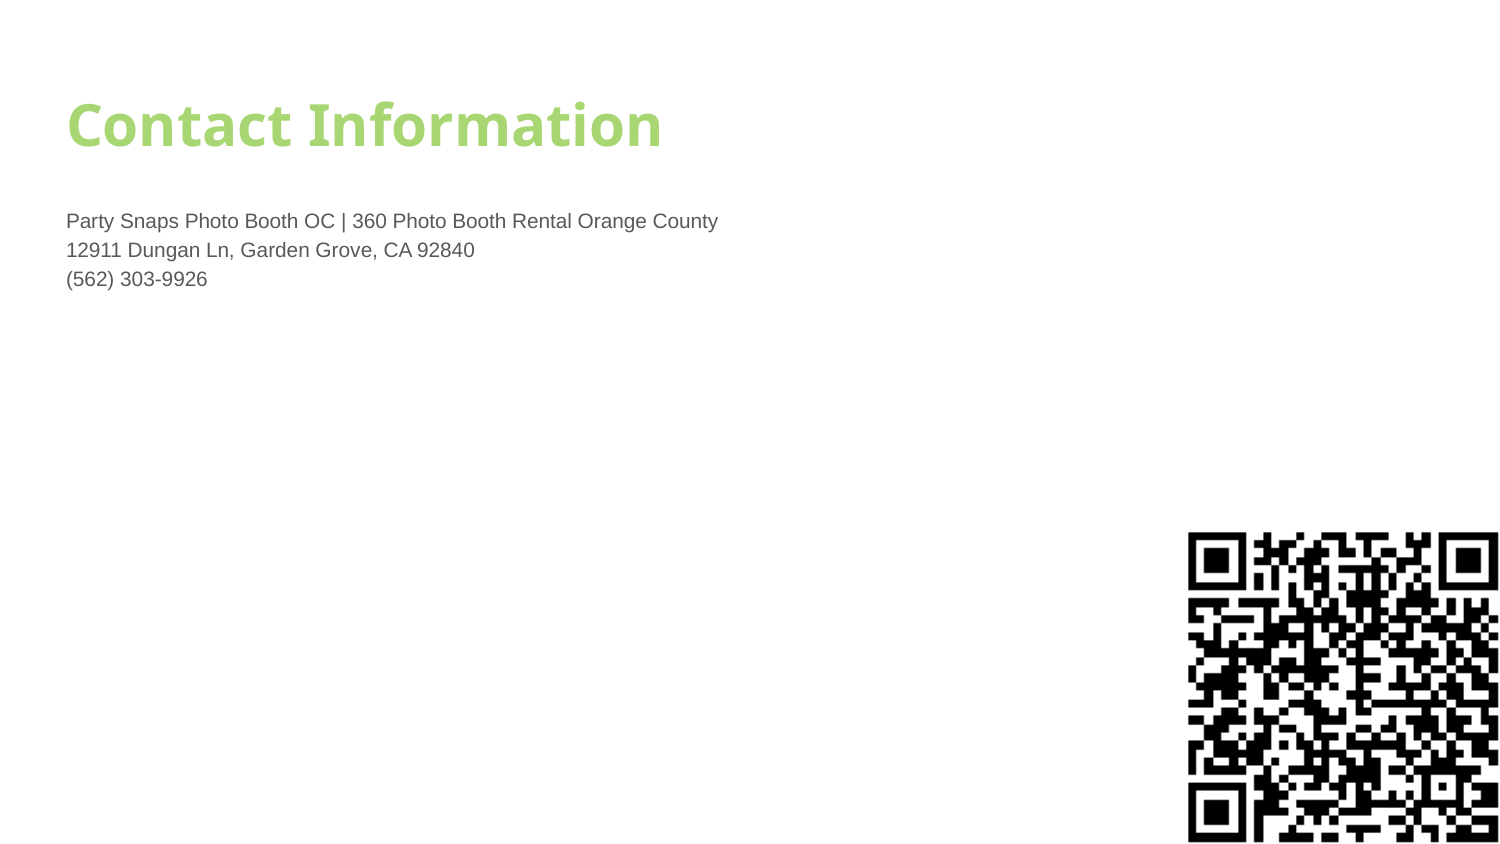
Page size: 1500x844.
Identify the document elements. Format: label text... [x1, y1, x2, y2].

picture [1187, 531, 1500, 844]
title Contact Information [51, 72, 1449, 167]
list Party Snaps Photo Booth OC | 360 Photo Booth Rental Orange County 12911 Dungan Ln, Garden Grove, CA 92840 (562) 303-9926 [51, 189, 1449, 750]
